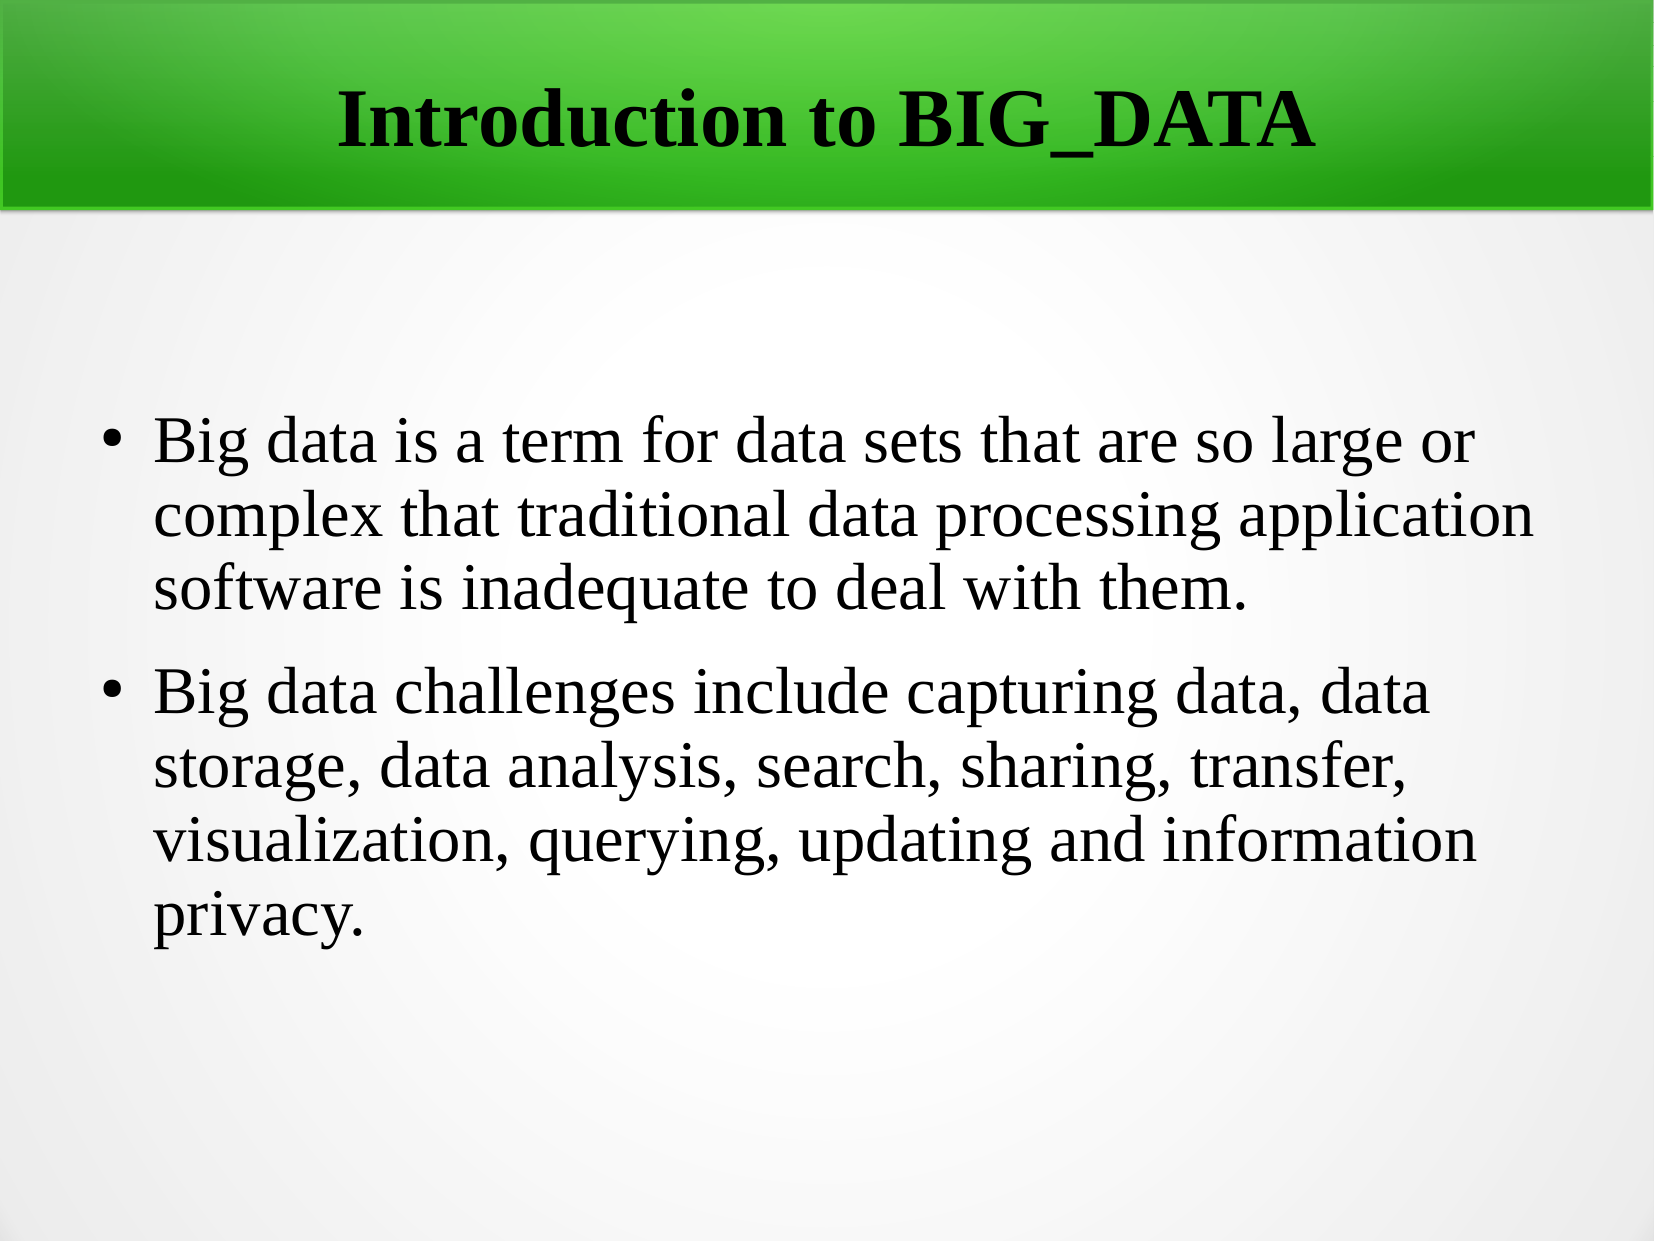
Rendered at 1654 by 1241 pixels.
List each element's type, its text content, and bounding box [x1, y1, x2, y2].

list Big data is a term for data sets that are so large or complex that traditional data processing application software is inadequate to deal with them. Big data challenges include capturing data, data storage, data analysis, search, sharing, transfer, visualization, querying, updating and information privacy. [82, 299, 1571, 1019]
title Introduction to BIG_DATA [82, 47, 1571, 189]
